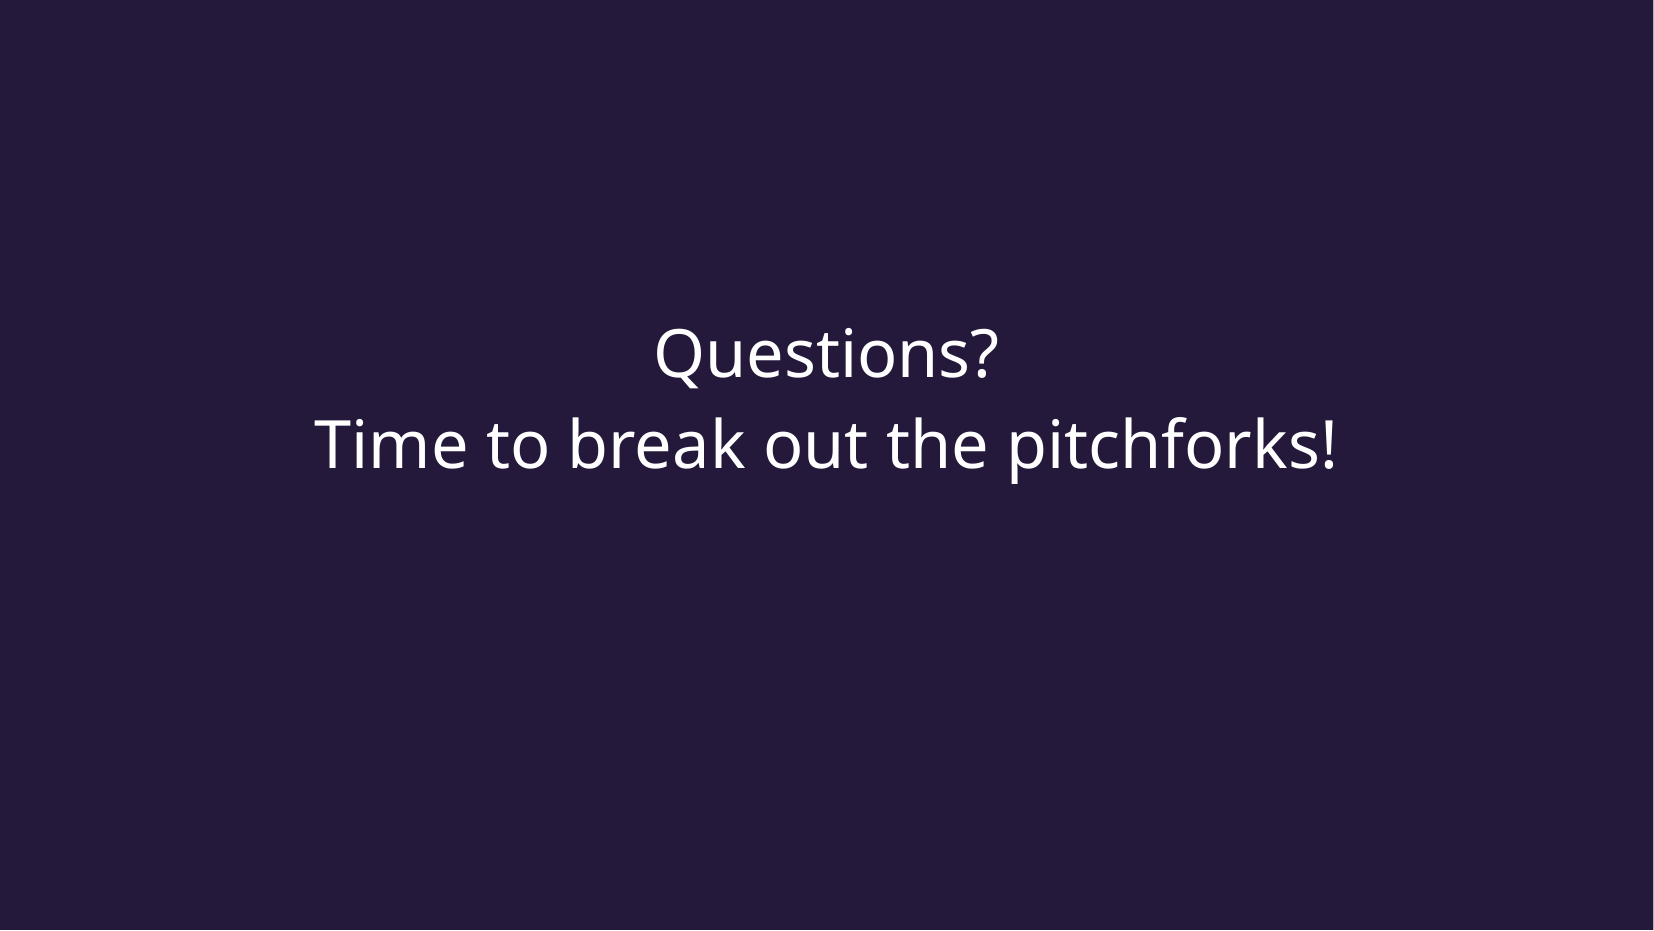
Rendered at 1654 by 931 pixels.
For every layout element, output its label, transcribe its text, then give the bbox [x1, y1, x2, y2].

subtitle Questions? Time to break out the pitchforks! [82, 37, 1571, 757]
